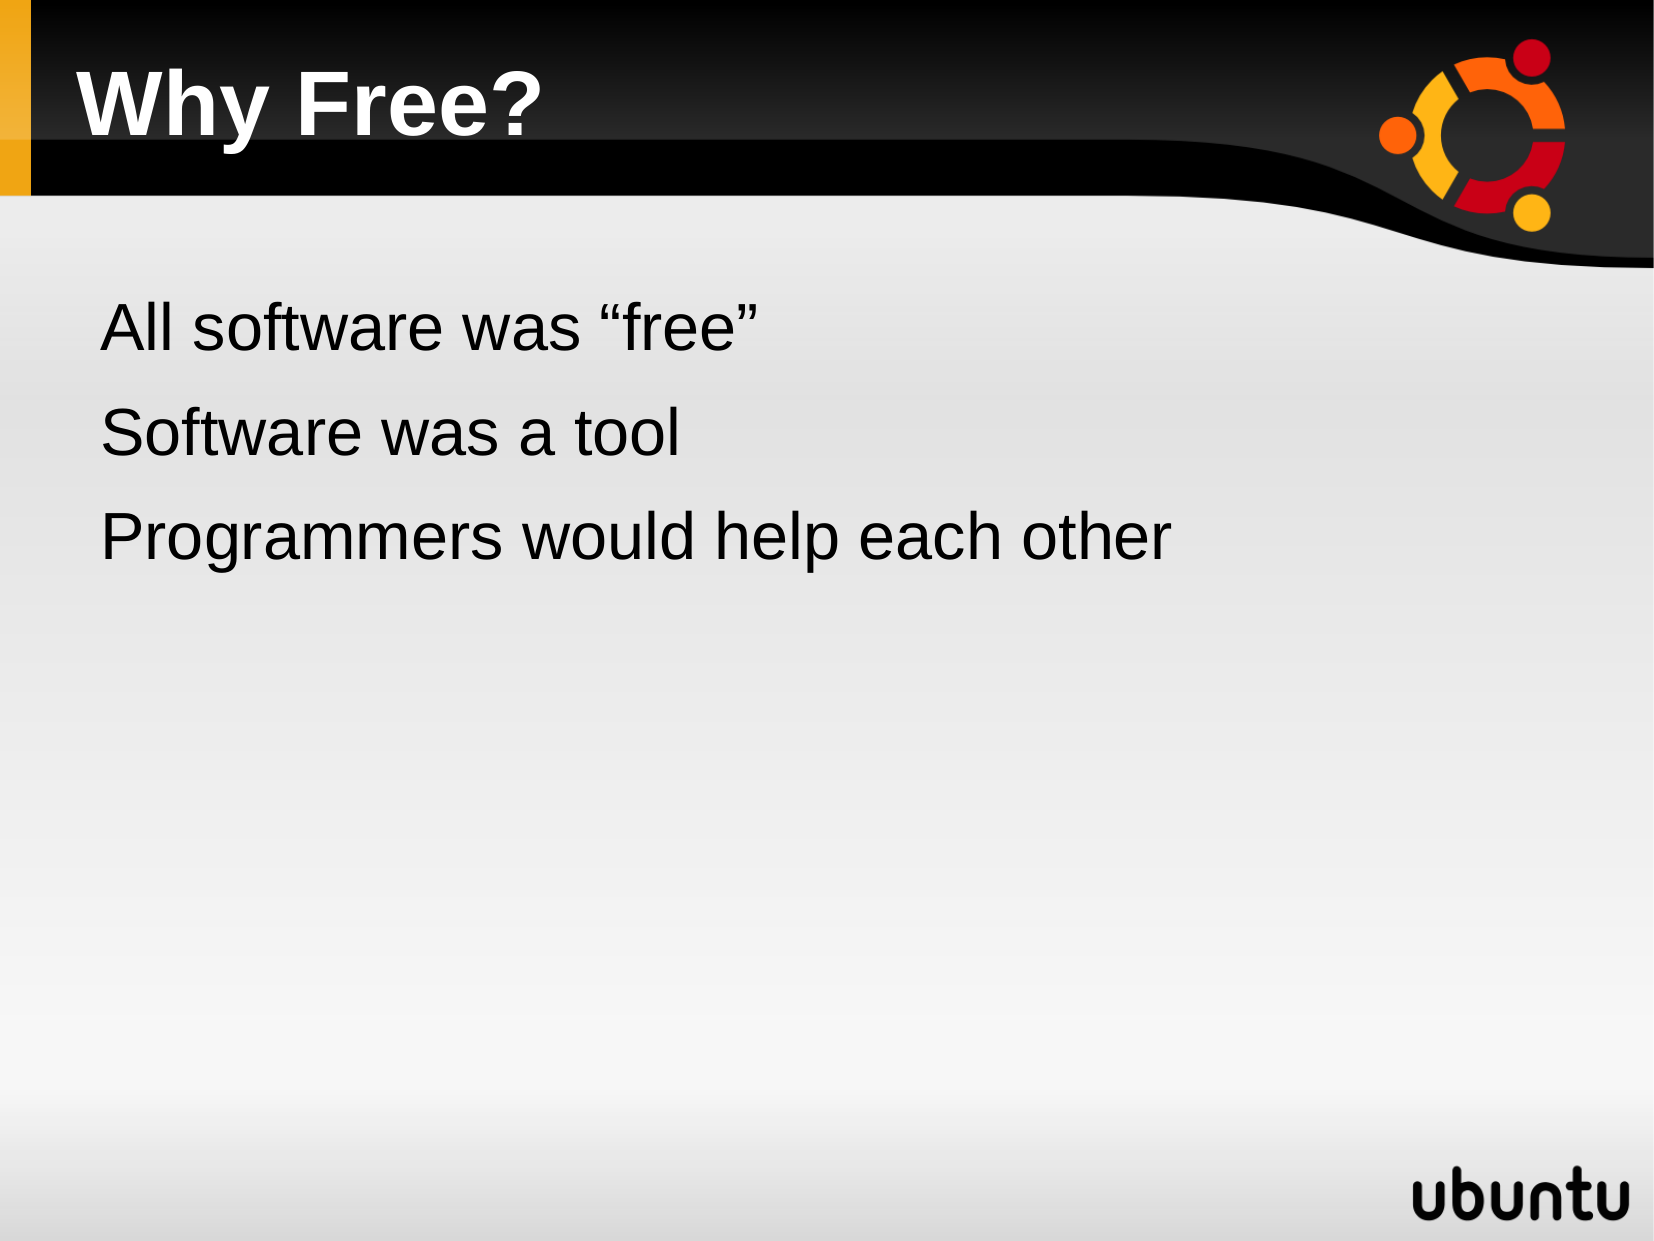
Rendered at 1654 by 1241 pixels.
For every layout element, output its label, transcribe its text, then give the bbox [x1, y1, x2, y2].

title Why Free? [76, 0, 1565, 208]
picture [0, 0, 1654, 1241]
list All software was “free” Software was a tool Programmers would help each other [82, 290, 1571, 1109]
